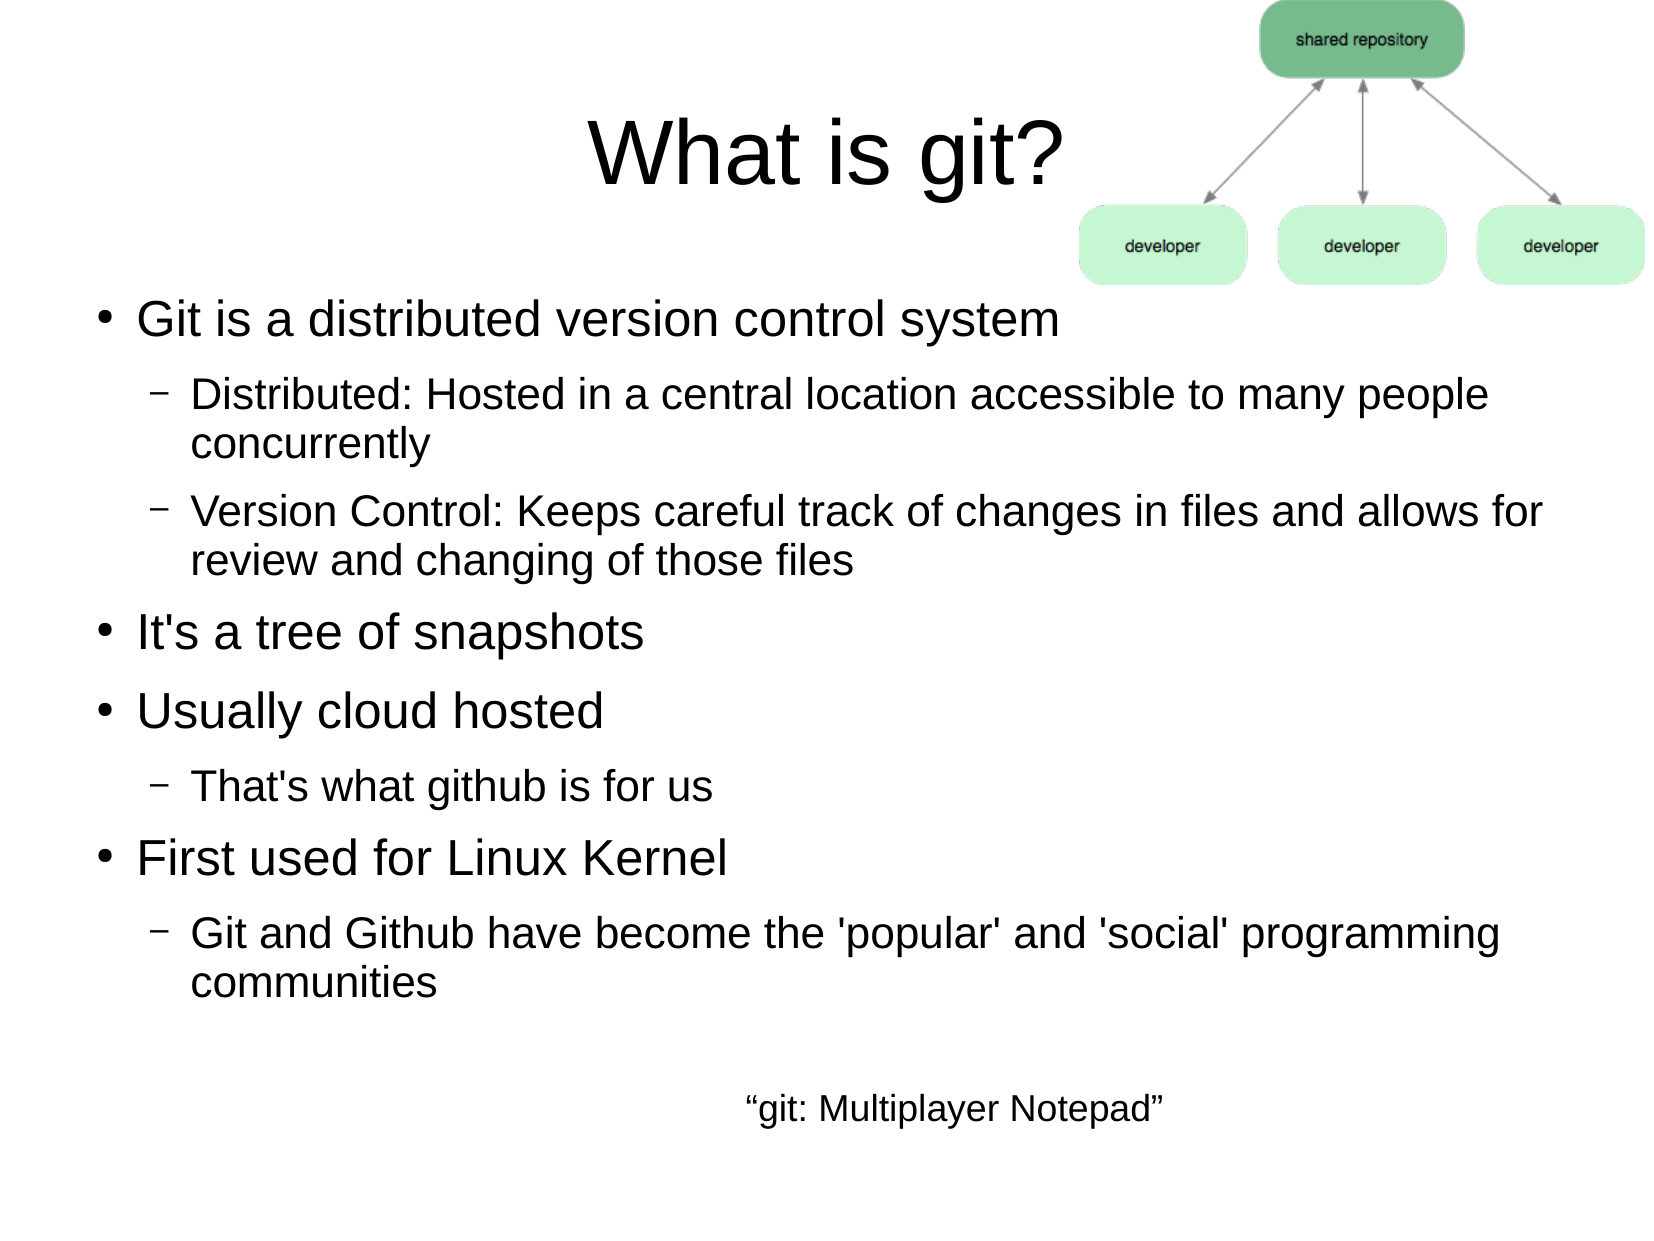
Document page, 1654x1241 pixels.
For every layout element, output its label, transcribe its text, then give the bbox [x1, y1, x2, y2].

list Git is a distributed version control system Distributed: Hosted in a central location accessible to many people concurrently Version Control: Keeps careful track of changes in files and allows for review and changing of those files It's a tree of snapshots Usually cloud hosted That's what github is for us First used for Linux Kernel Git and Github have become the 'popular' and 'social' programming communities [82, 290, 1571, 1010]
picture [1078, 0, 1645, 286]
title What is git? [82, 49, 1078, 257]
text_box “git: Multiplayer Notepad” [660, 1080, 1654, 1137]
